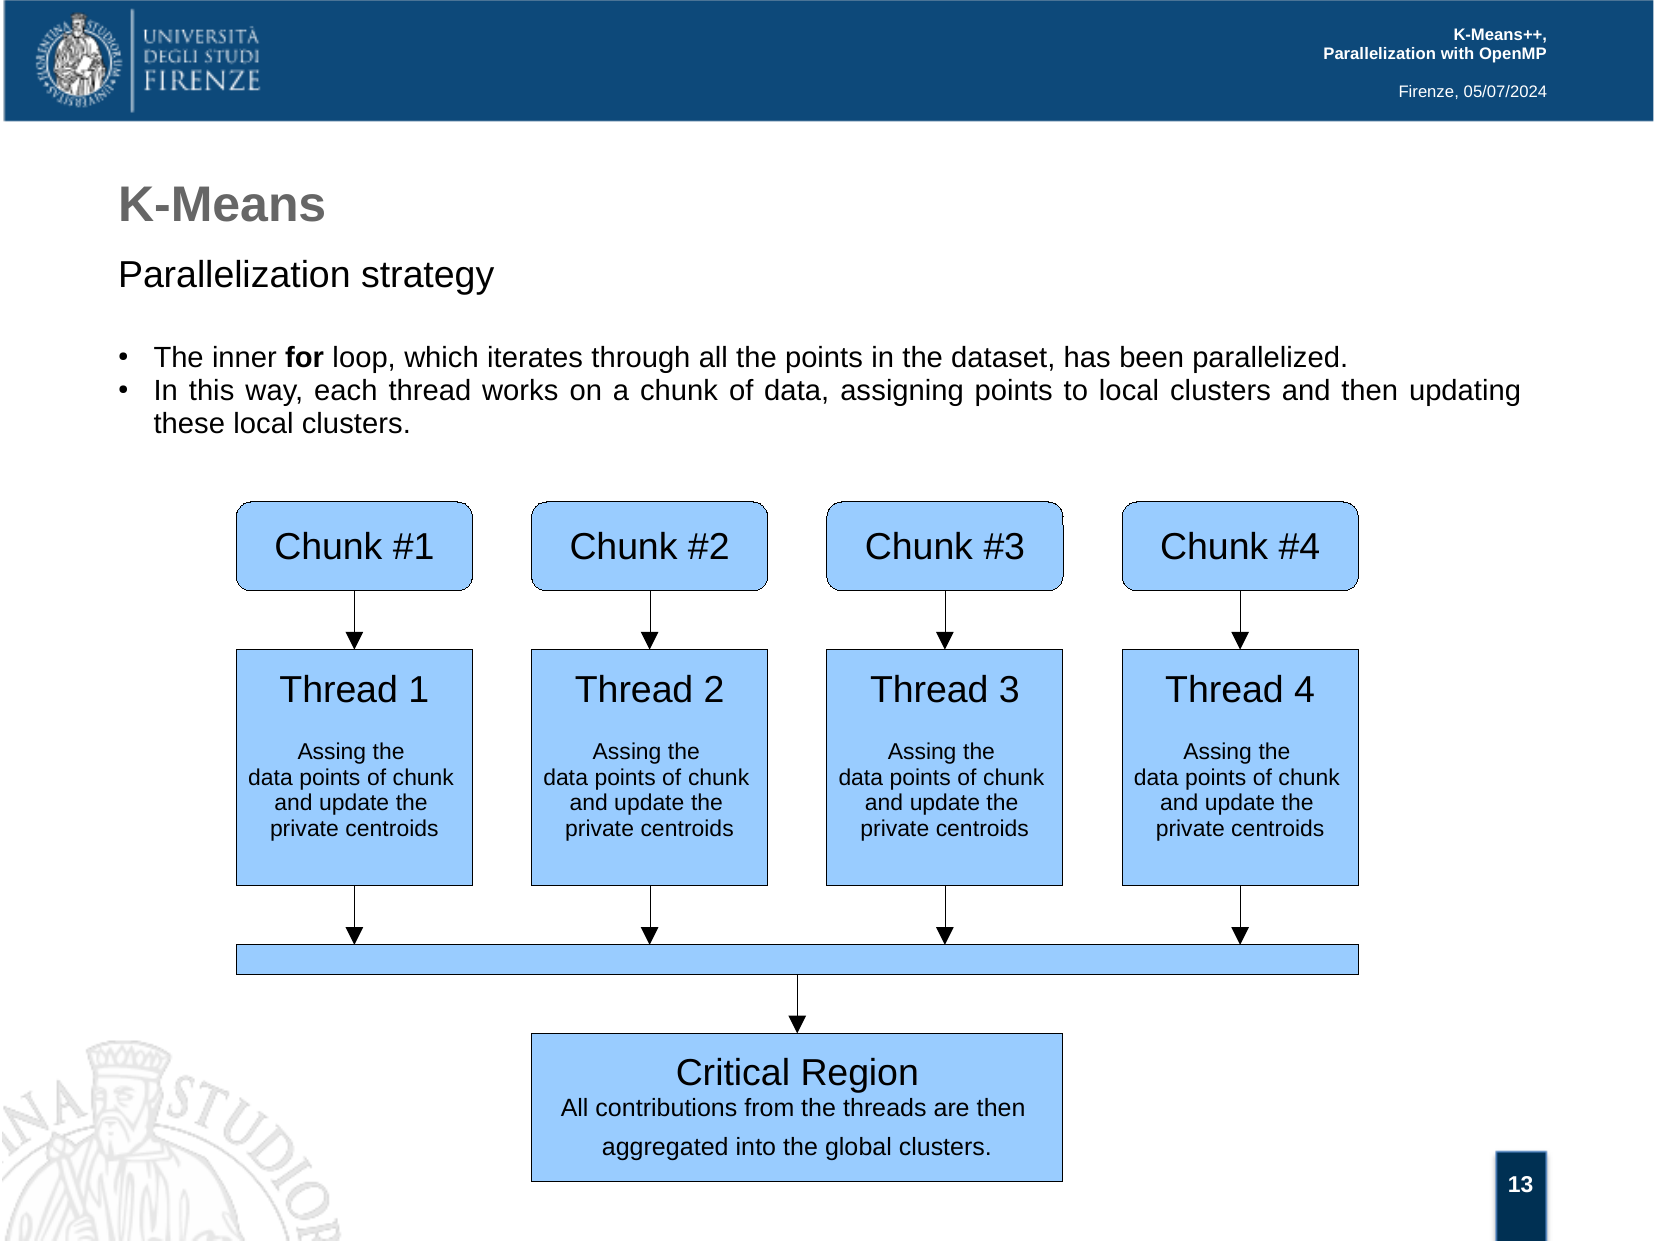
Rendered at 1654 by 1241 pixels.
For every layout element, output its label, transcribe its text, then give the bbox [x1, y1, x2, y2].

text_box K-Means++, Parallelization with OpenMP Firenze, 05/07/2024 [685, 24, 1548, 102]
text_box Thread 3 Assing the data points of chunk and update the private centroids [826, 649, 1063, 886]
text_box Chunk #2 [531, 501, 768, 591]
picture [2, 0, 1654, 1241]
text_box Thread 2 Assing the data points of chunk and update the private centroids [531, 649, 768, 886]
text_box Chunk #1 [236, 501, 473, 591]
text_box Critical Region All contributions from the threads are then aggregated into the global clusters.​ [531, 1033, 1063, 1182]
text_box The inner for loop, which iterates through all the points in the dataset, has been parallelized. In this way, each thread works on a chunk of data, assigning points to local clusters and then updating these local clusters. [118, 341, 1524, 440]
text_box K-Means Parallelization strategy [118, 106, 1152, 338]
text_box [236, 944, 1359, 975]
text_box Thread 1 Assing the data points of chunk and update the private centroids [236, 649, 473, 886]
text_box Thread 4 Assing the data points of chunk and update the private centroids [1122, 649, 1359, 886]
text_box Chunk #4 [1122, 501, 1359, 591]
text_box Chunk #3 [826, 501, 1064, 591]
text_box 13 [1505, 1160, 1536, 1208]
